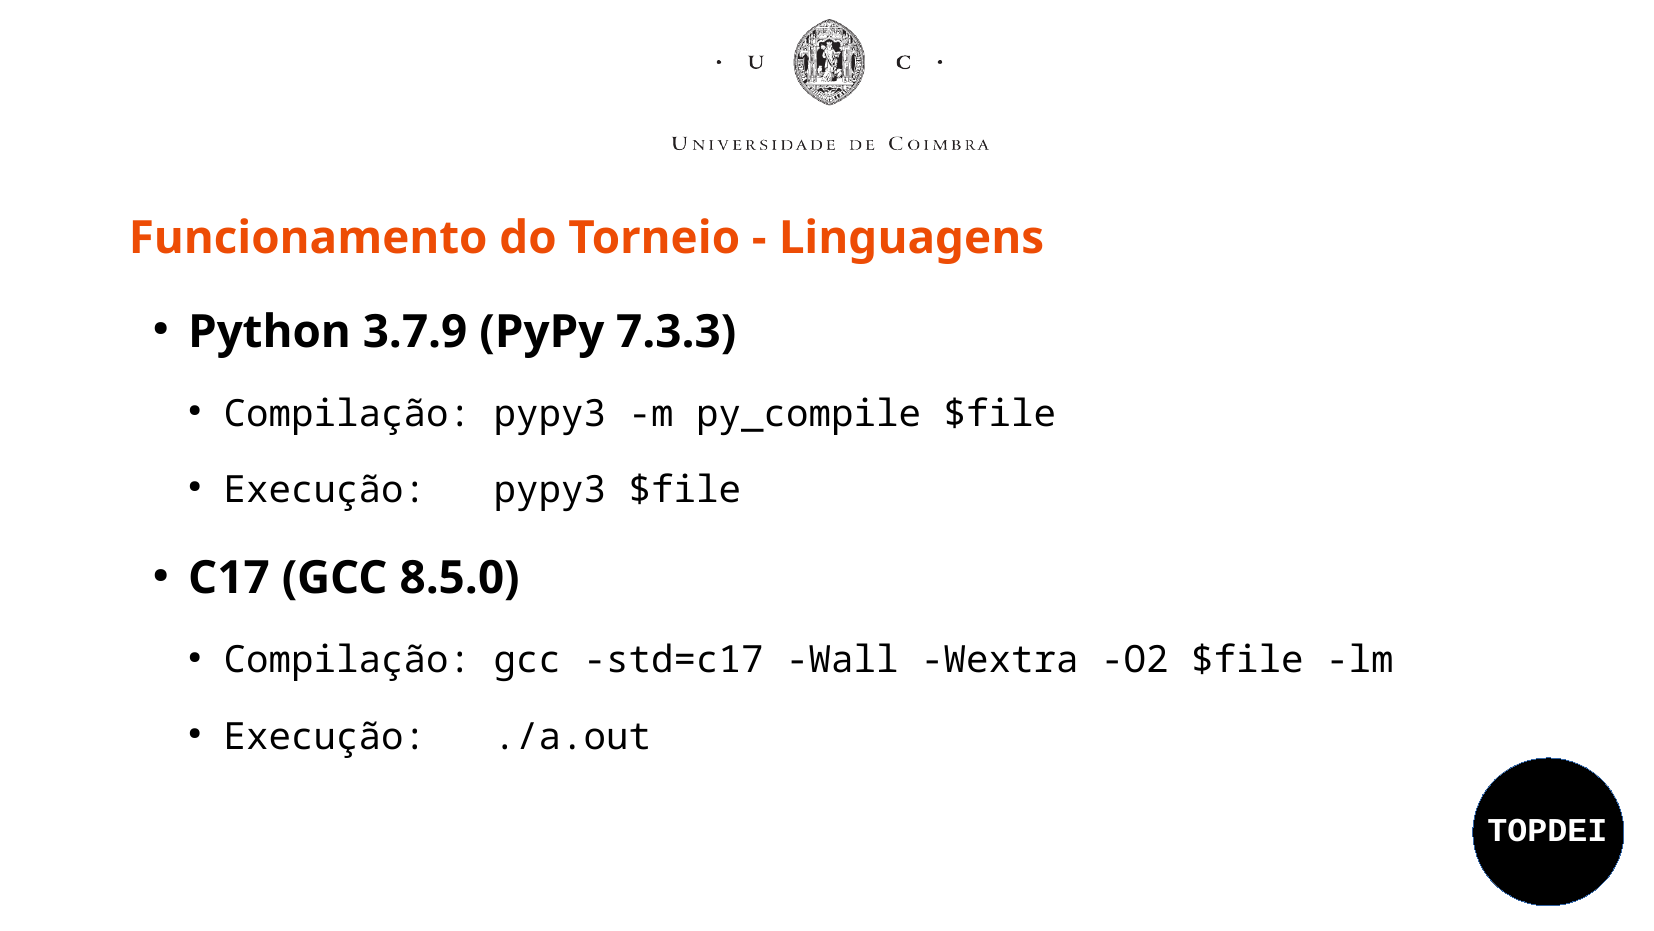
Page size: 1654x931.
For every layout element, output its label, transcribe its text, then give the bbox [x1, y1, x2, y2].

picture [641, 0, 1013, 200]
text_box Funcionamento do Torneio - Linguagens Python 3.7.9 (PyPy 7.3.3) Compilação: pypy3 -m py_compile $file Execução: pypy3 $file C17 (GCC 8.5.0) Compilação: gcc -std=c17 -Wall -Wextra -O2 $file -lm Execução: ./a.out [114, 196, 1540, 842]
text_box TOPDEI [1472, 806, 1628, 871]
text_box [1477, 757, 1620, 806]
text_box [1484, 871, 1613, 906]
